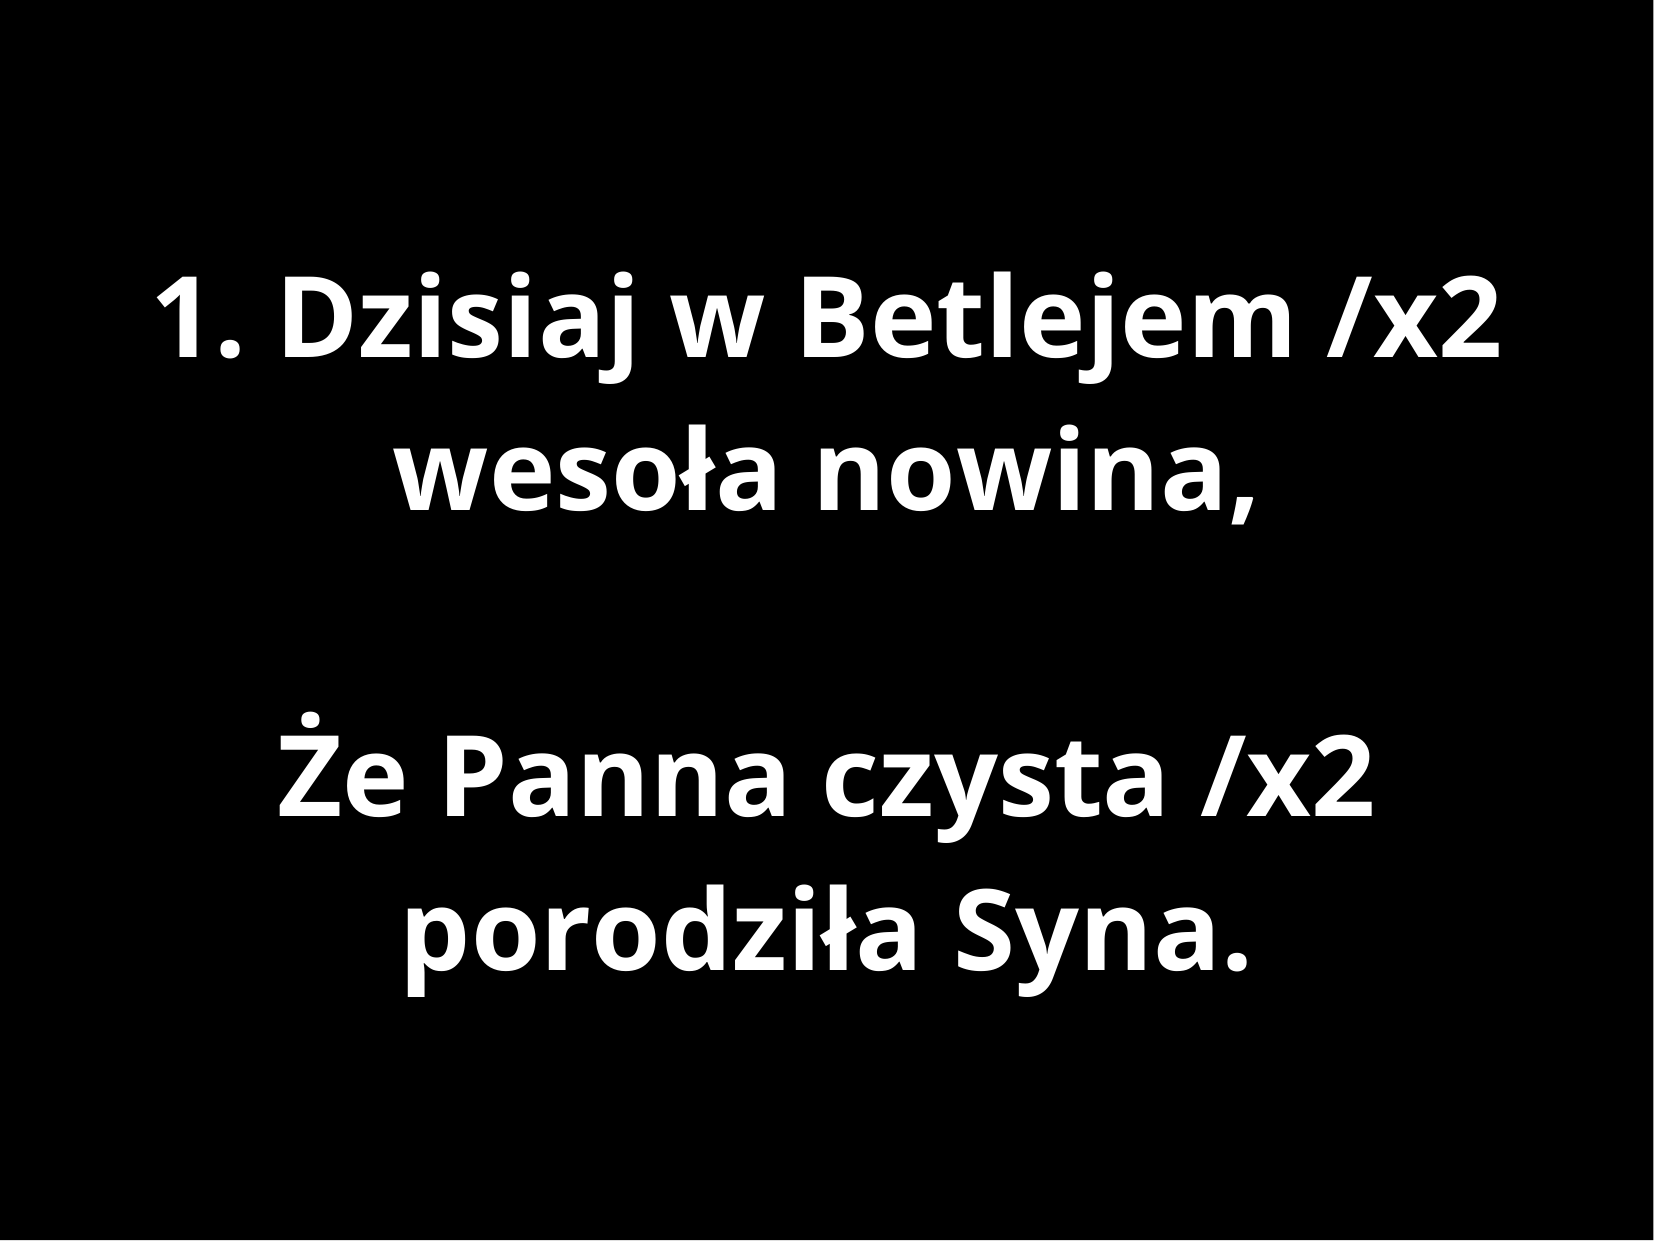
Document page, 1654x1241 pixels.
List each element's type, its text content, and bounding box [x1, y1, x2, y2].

title 1. Dzisiaj w Betlejem /x2 wesoła nowina, Że Panna czysta /x2 porodziła Syna. [0, 0, 1654, 1241]
